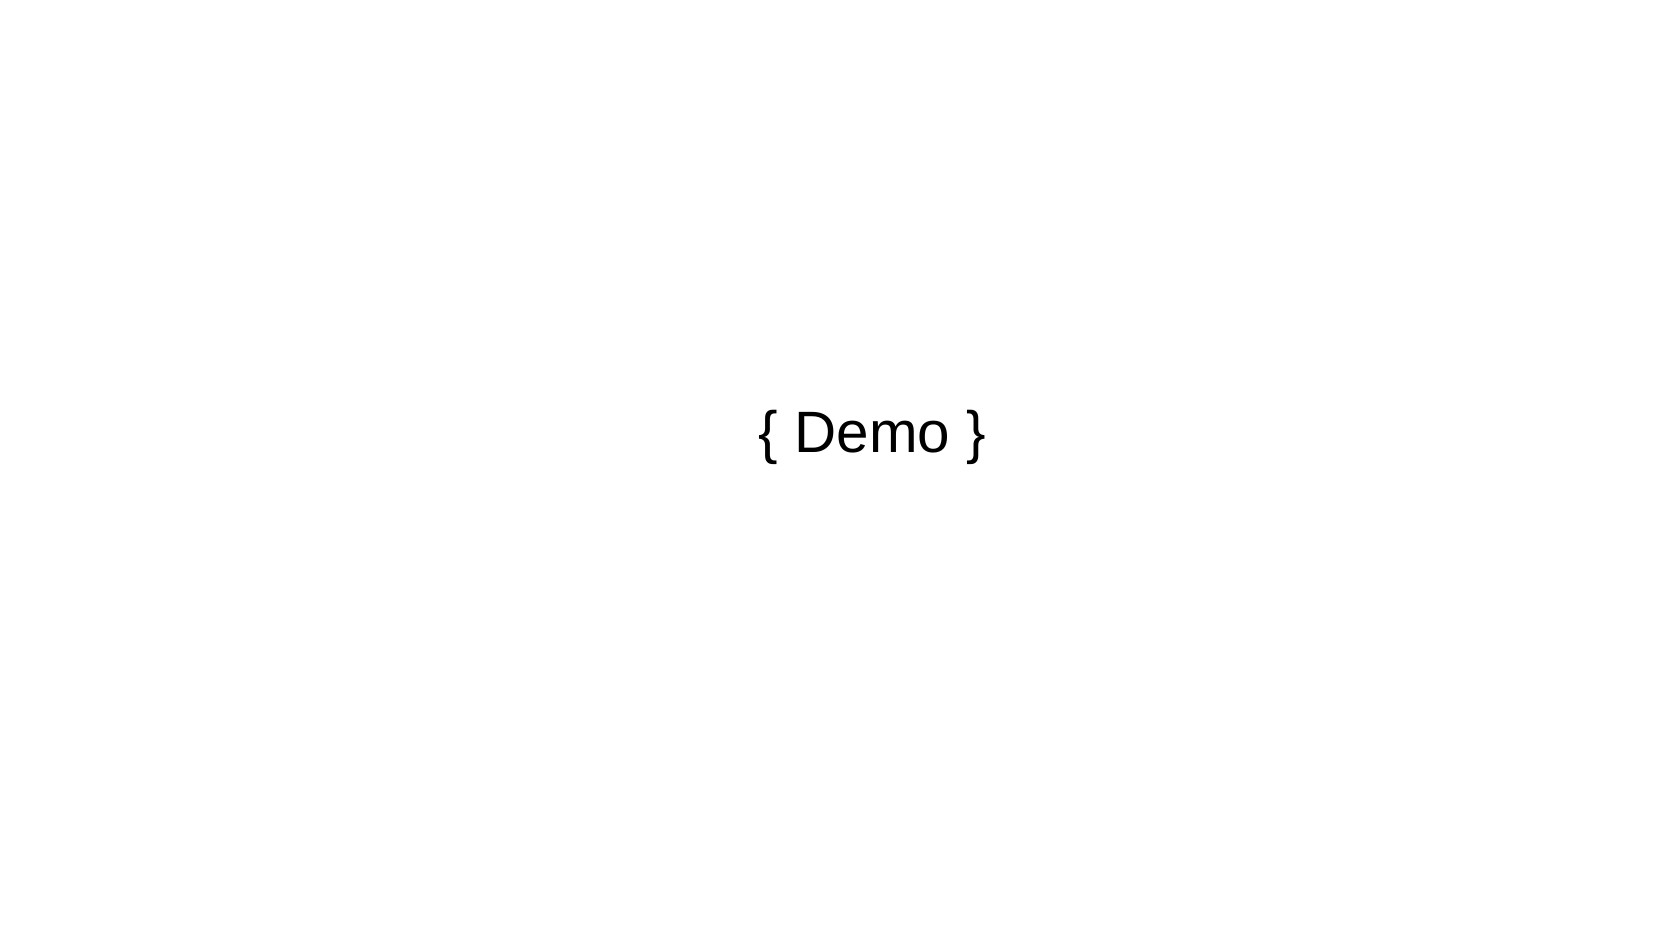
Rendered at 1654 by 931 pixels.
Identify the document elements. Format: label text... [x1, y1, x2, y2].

text_box { Demo } [744, 392, 1146, 485]
